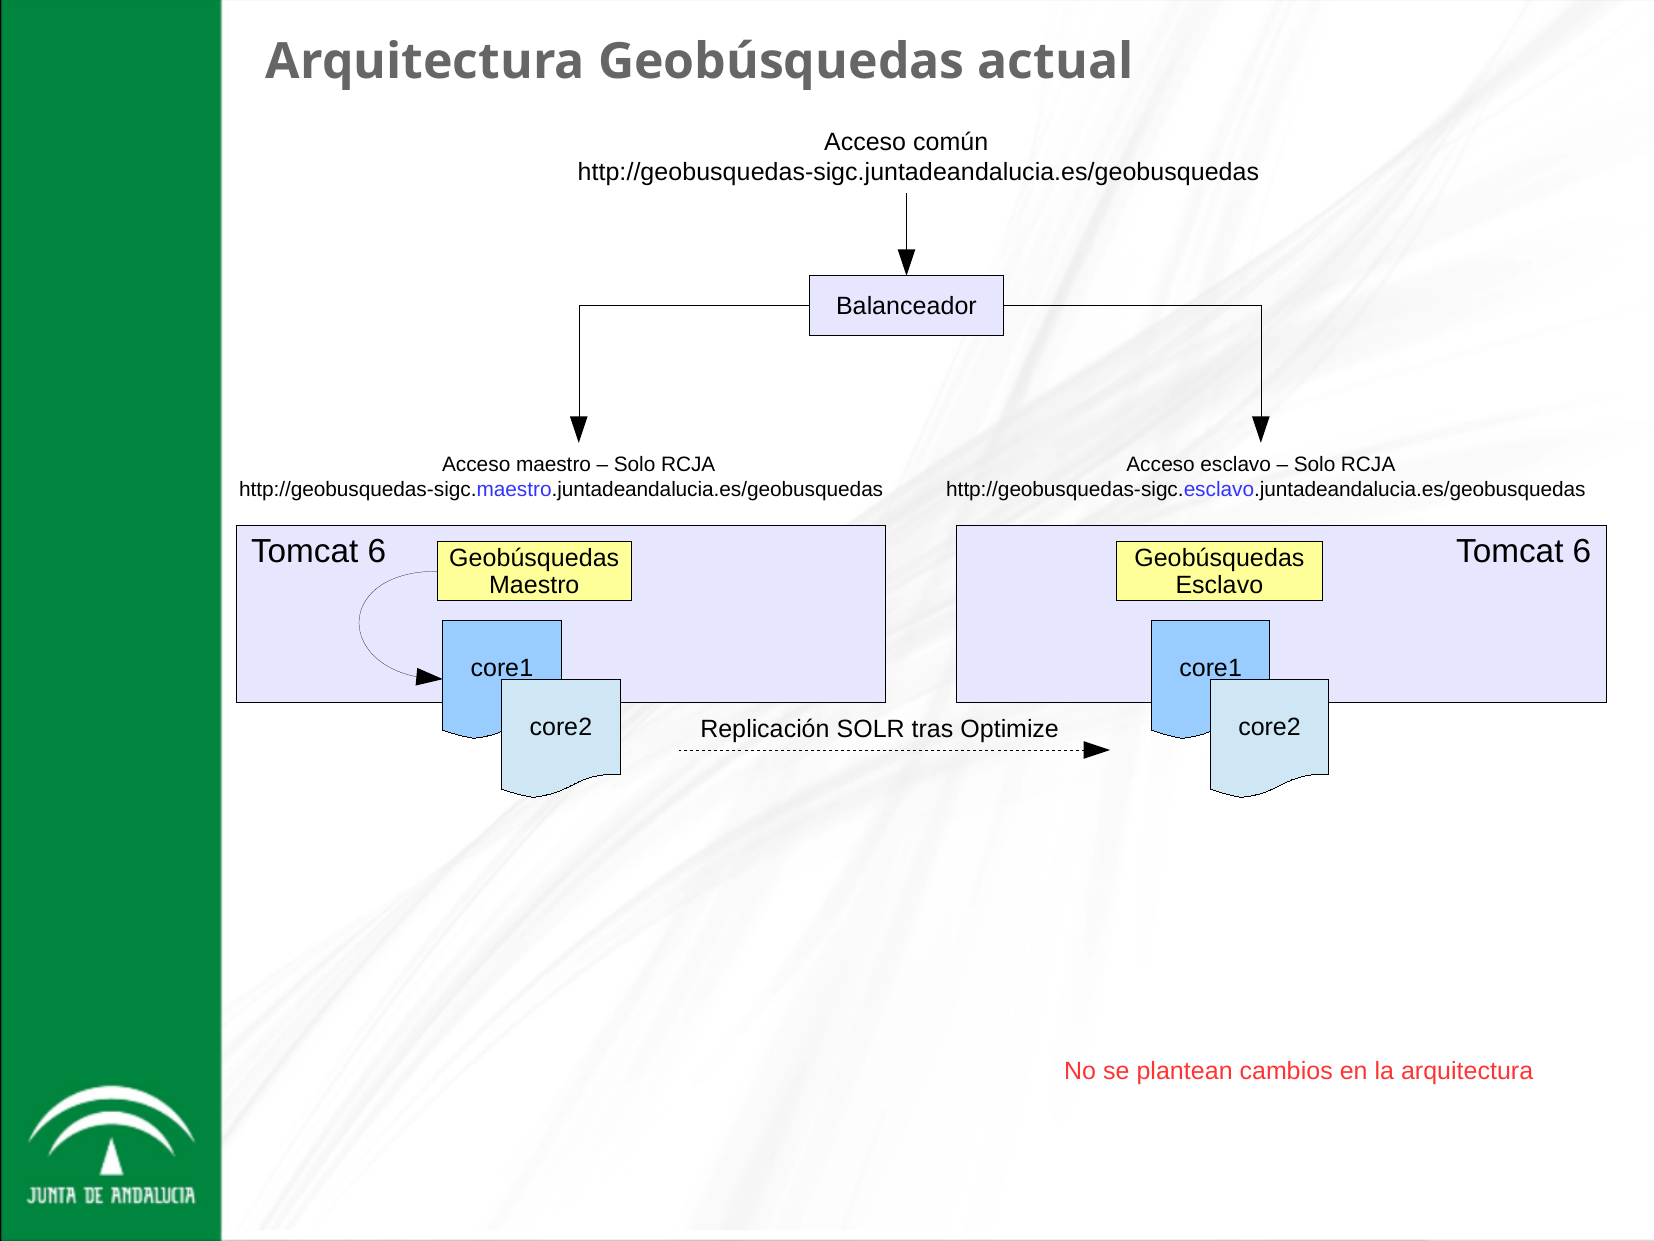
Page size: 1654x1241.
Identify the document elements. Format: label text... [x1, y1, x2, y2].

text_box Geobúsquedas Maestro [437, 541, 632, 601]
text_box Tomcat 6 [236, 525, 886, 703]
text_box core2 [1210, 679, 1329, 798]
text_box Balanceador [809, 275, 1004, 336]
text_box core2 [501, 679, 621, 798]
text_box Acceso común http://geobusquedas-sigc.juntadeandalucia.es/geobusquedas [537, 118, 1276, 194]
text_box Acceso esclavo – Solo RCJA http://geobusquedas-sigc.esclavo.juntadeandalucia.es/geobusquedas [921, 442, 1601, 509]
title Arquitectura Geobúsquedas actual [265, 29, 1571, 89]
text_box Geobúsquedas Esclavo [1116, 541, 1323, 601]
text_box Acceso maestro – Solo RCJA http://geobusquedas-sigc.maestro.juntadeandalucia.es/geobusquedas [224, 442, 921, 509]
text_box Replicación SOLR tras Optimize [643, 704, 1117, 751]
text_box core1 [1151, 620, 1270, 739]
text_box core1 [442, 620, 562, 739]
text_box No se plantean cambios en la arquitectura [1033, 1047, 1566, 1093]
picture [0, 0, 1654, 1241]
text_box Tomcat 6 [956, 525, 1607, 703]
